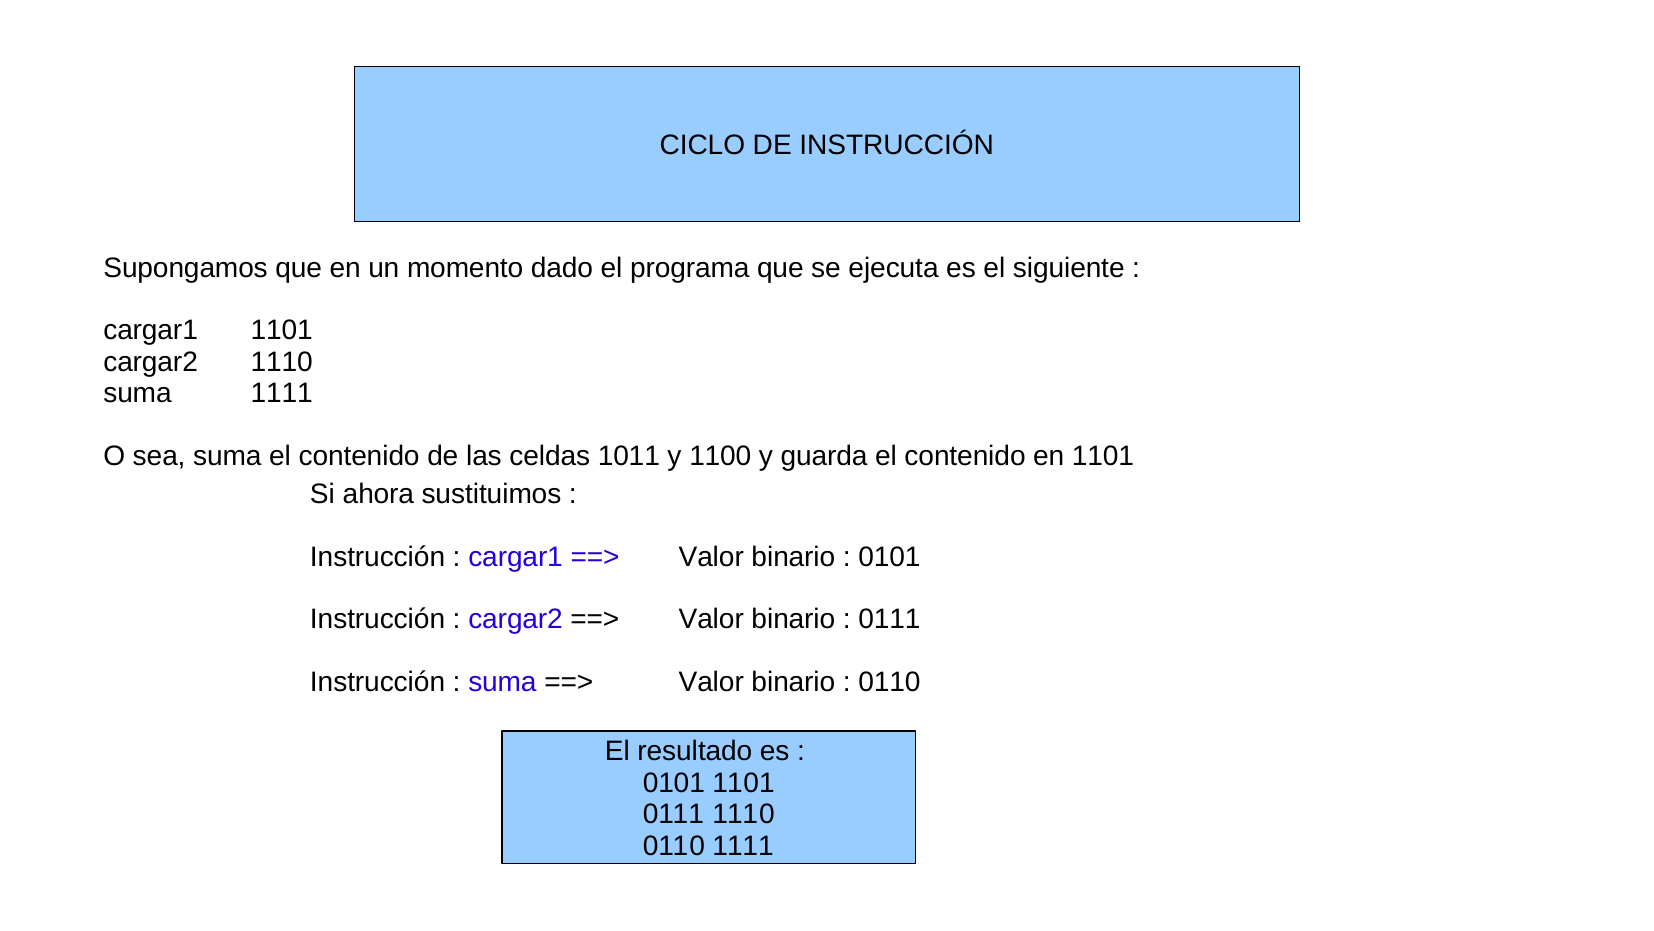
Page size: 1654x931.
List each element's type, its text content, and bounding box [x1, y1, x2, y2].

text_box Si ahora sustituimos : Instrucción : cargar1 ==> Valor binario : 0101 Instrucción : cargar2 ==> Valor binario : 0111 Instrucción : suma ==> Valor binario : 0110 [295, 509, 1300, 665]
text_box El resultado es : 0101 1101 0111 1110 0110 1111 [502, 730, 916, 864]
text_box CICLO DE INSTRUCCIÓN [354, 66, 1300, 222]
text_box Supongamos que en un momento dado el programa que se ejecuta es el siguiente : cargar1 1101 cargar2 1110 suma 1111 O sea, suma el contenido de las celdas 1011 y 1100 y guarda el contenido en 1101 [88, 287, 1507, 466]
